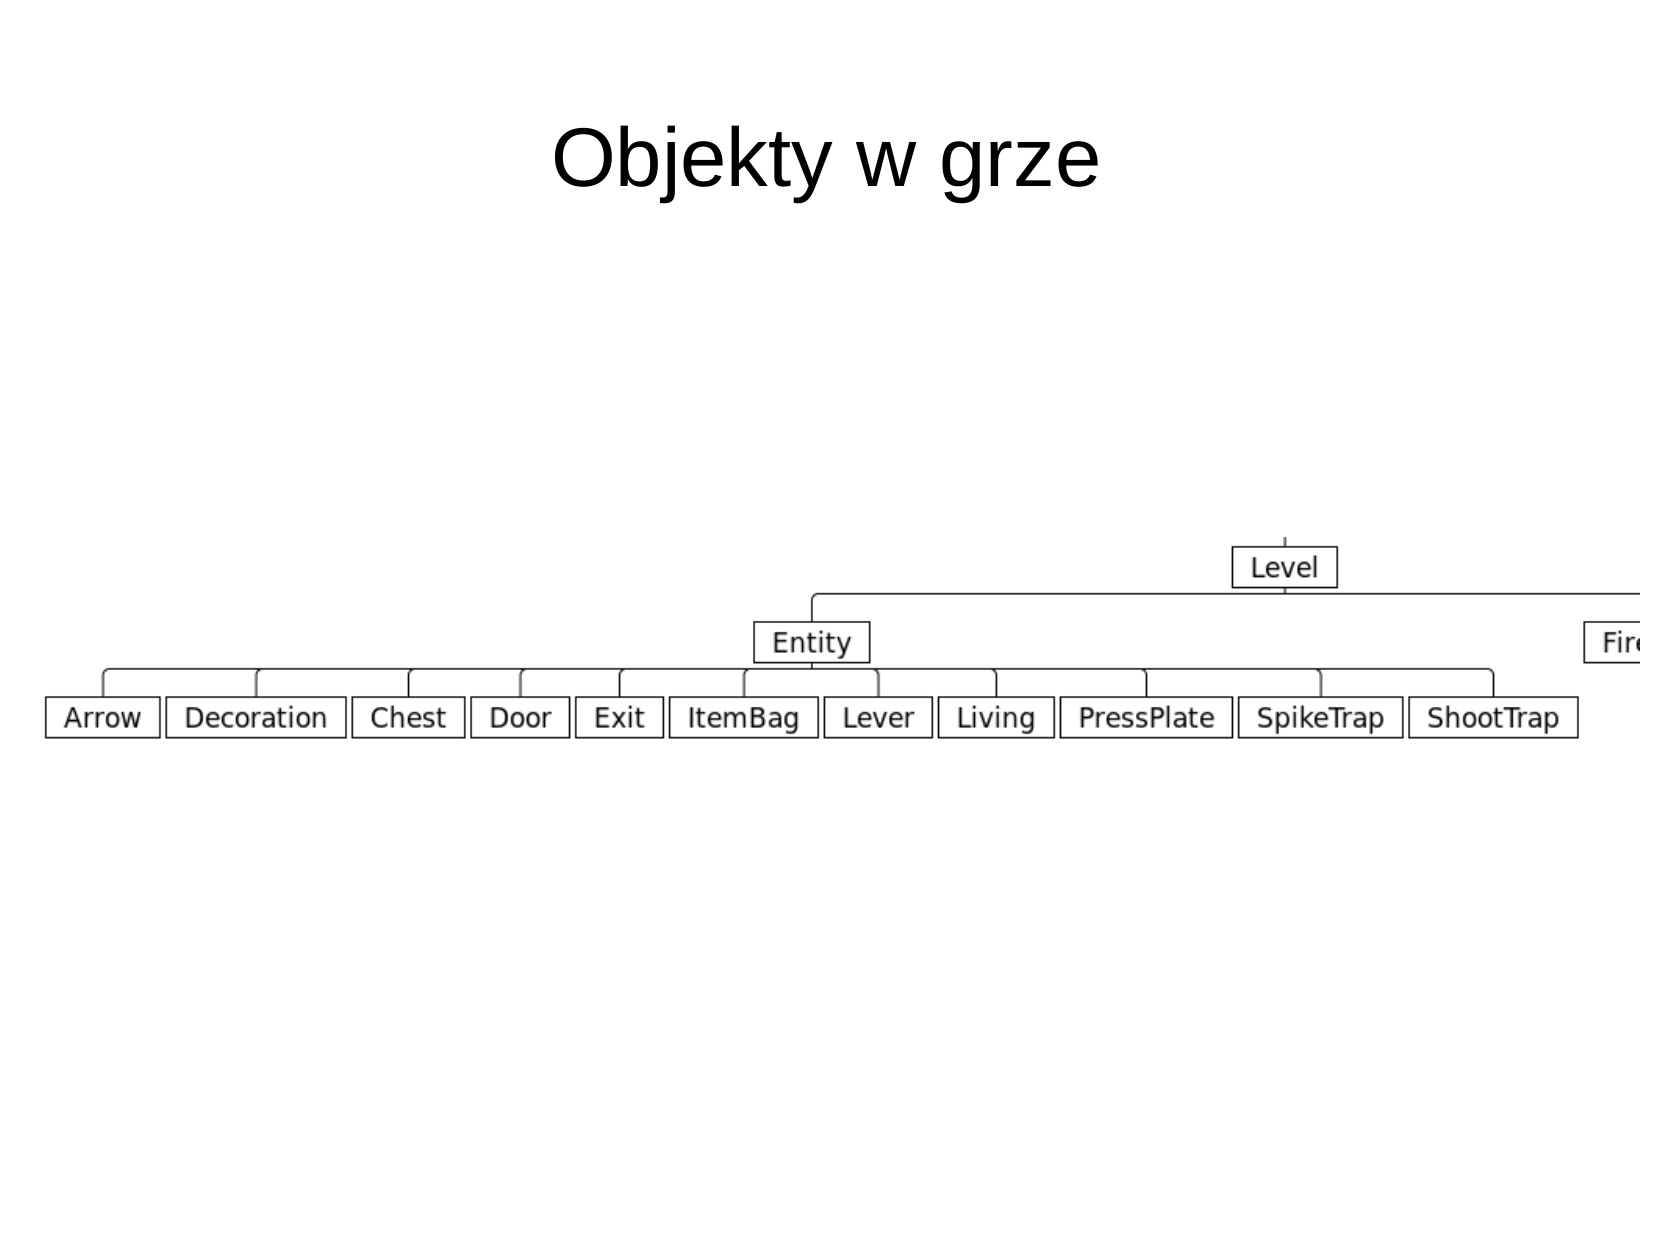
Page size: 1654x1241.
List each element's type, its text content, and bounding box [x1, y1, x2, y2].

text_box Objekty w grze [82, 49, 1571, 256]
picture [0, 537, 1640, 756]
